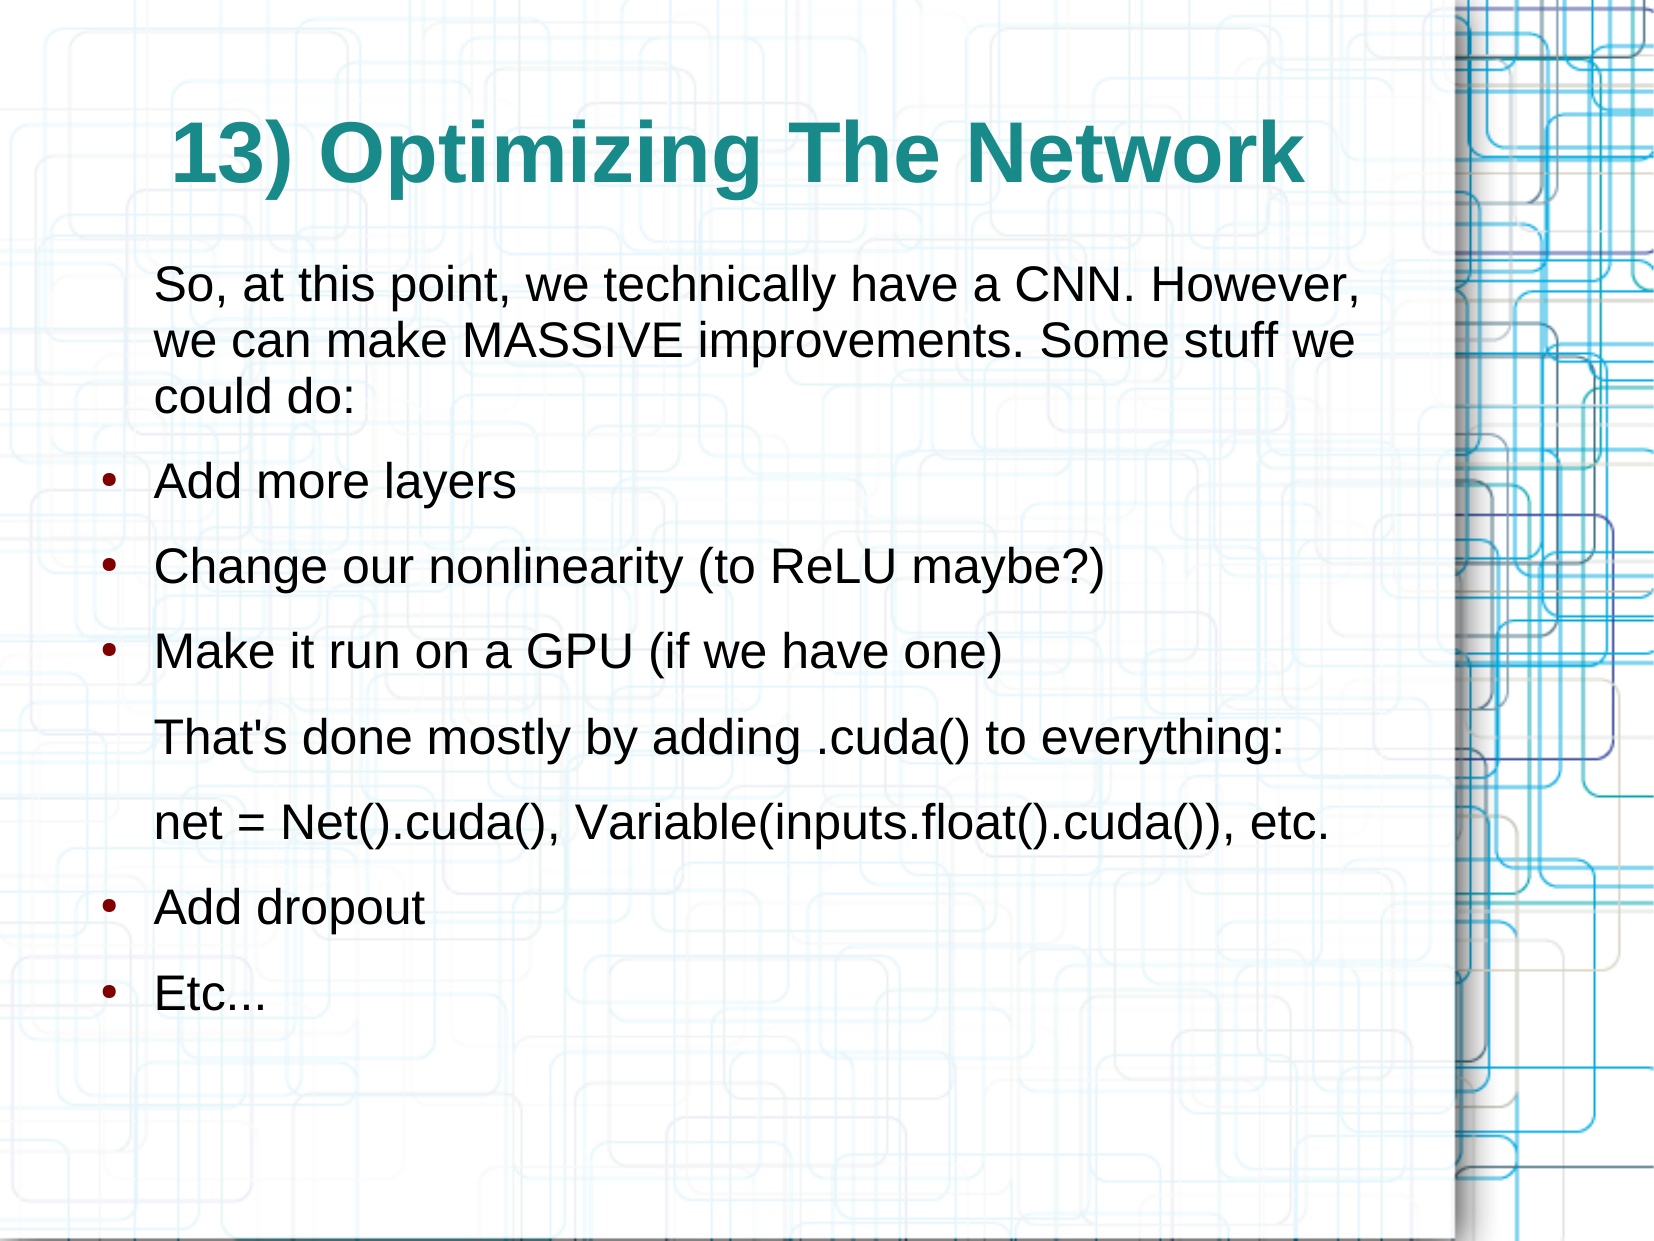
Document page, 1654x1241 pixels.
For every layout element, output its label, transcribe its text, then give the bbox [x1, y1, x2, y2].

picture [0, 0, 1654, 1241]
title 13) Optimizing The Network [59, 49, 1418, 257]
list So, at this point, we technically have a CNN. However, we can make MASSIVE improvements. Some stuff we could do: Add more layers Change our nonlinearity (to ReLU maybe?) Make it run on a GPU (if we have one) That's done mostly by adding .cuda() to everything: net = Net().cuda(), Variable(inputs.float().cuda()), etc. Add dropout Etc... [82, 256, 1418, 1241]
